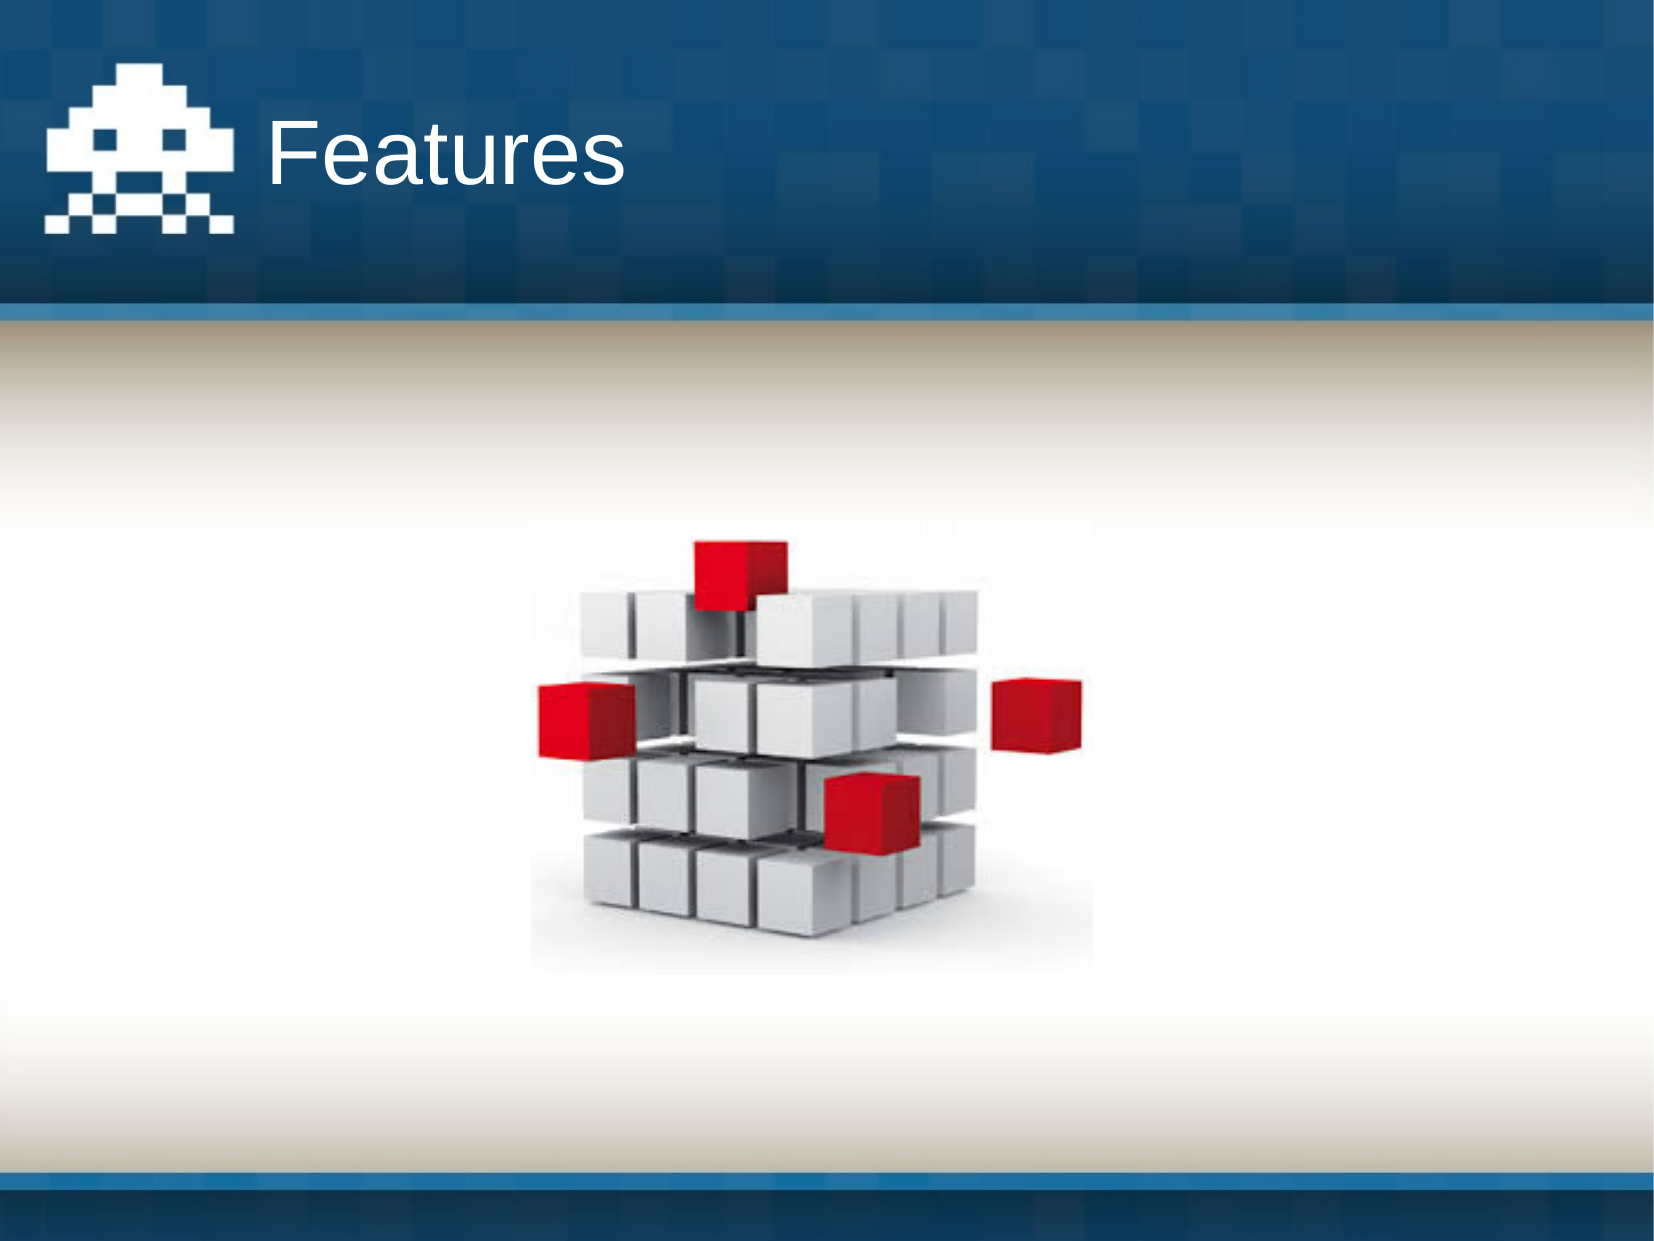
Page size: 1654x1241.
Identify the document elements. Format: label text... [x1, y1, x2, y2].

list [82, 349, 1571, 1069]
title Features [265, 49, 1571, 257]
picture [0, 0, 1654, 1241]
